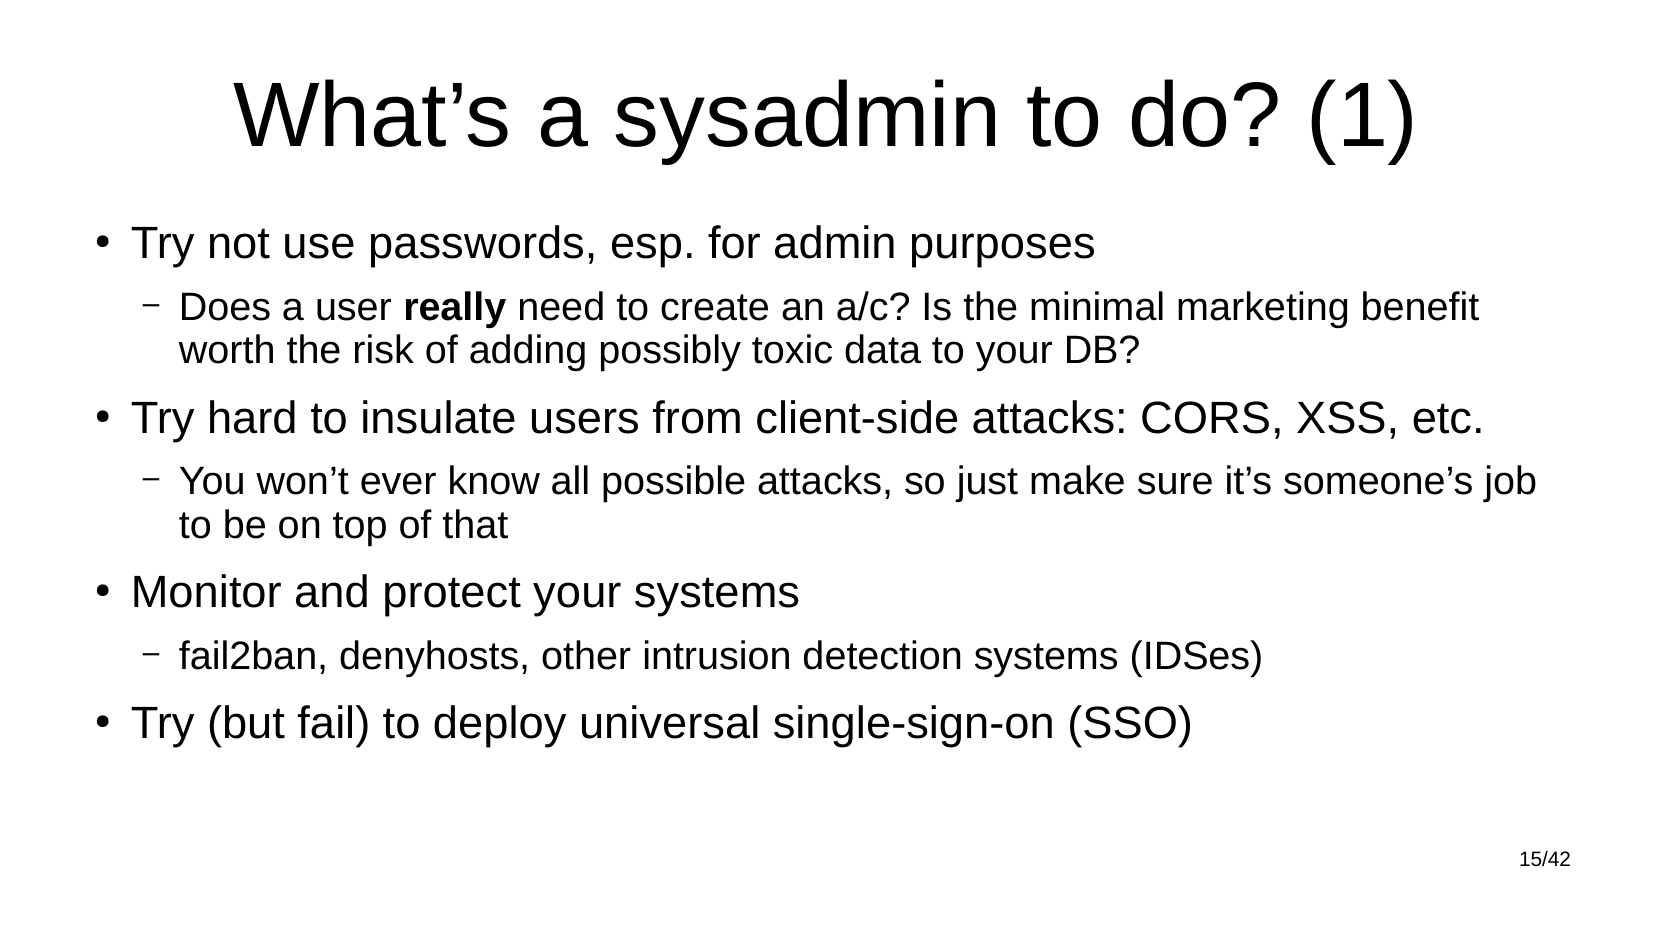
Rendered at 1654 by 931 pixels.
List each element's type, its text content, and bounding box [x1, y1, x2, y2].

list Try not use passwords, esp. for admin purposes Does a user really need to create an a/c? Is the minimal marketing benefit worth the risk of adding possibly toxic data to your DB? Try hard to insulate users from client-side attacks: CORS, XSS, etc. You won’t ever know all possible attacks, so just make sure it’s someone’s job to be on top of that Monitor and protect your systems fail2ban, denyhosts, other intrusion detection systems (IDSes) Try (but fail) to deploy universal single-sign-on (SSO) [82, 217, 1571, 758]
title What’s a sysadmin to do? (1) [82, 37, 1571, 193]
